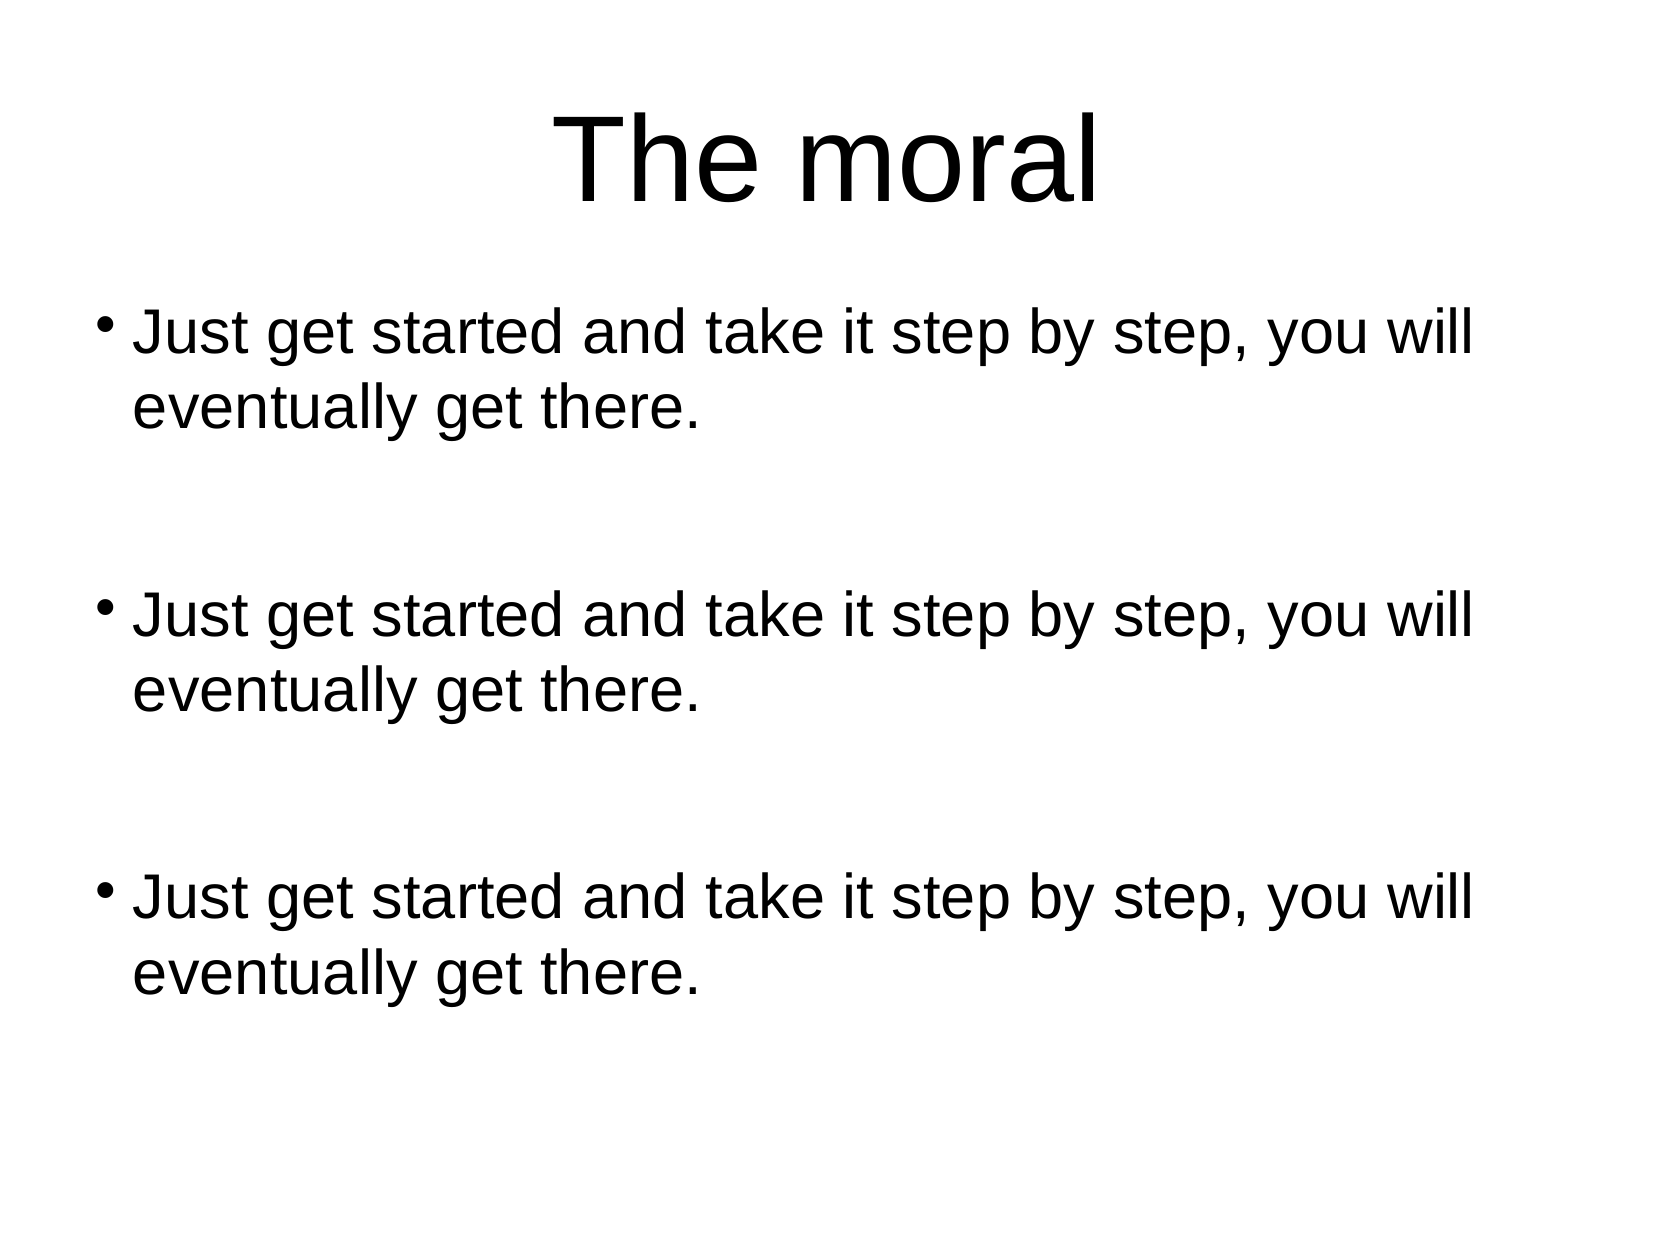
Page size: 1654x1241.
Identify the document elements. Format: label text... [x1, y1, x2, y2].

text_box The moral [82, 49, 1571, 257]
text_box Just get started and take it step by step, you will eventually get there. Just get started and take it step by step, you will eventually get there. Just get started and take it step by step, you will eventually get there. [82, 290, 1571, 1010]
